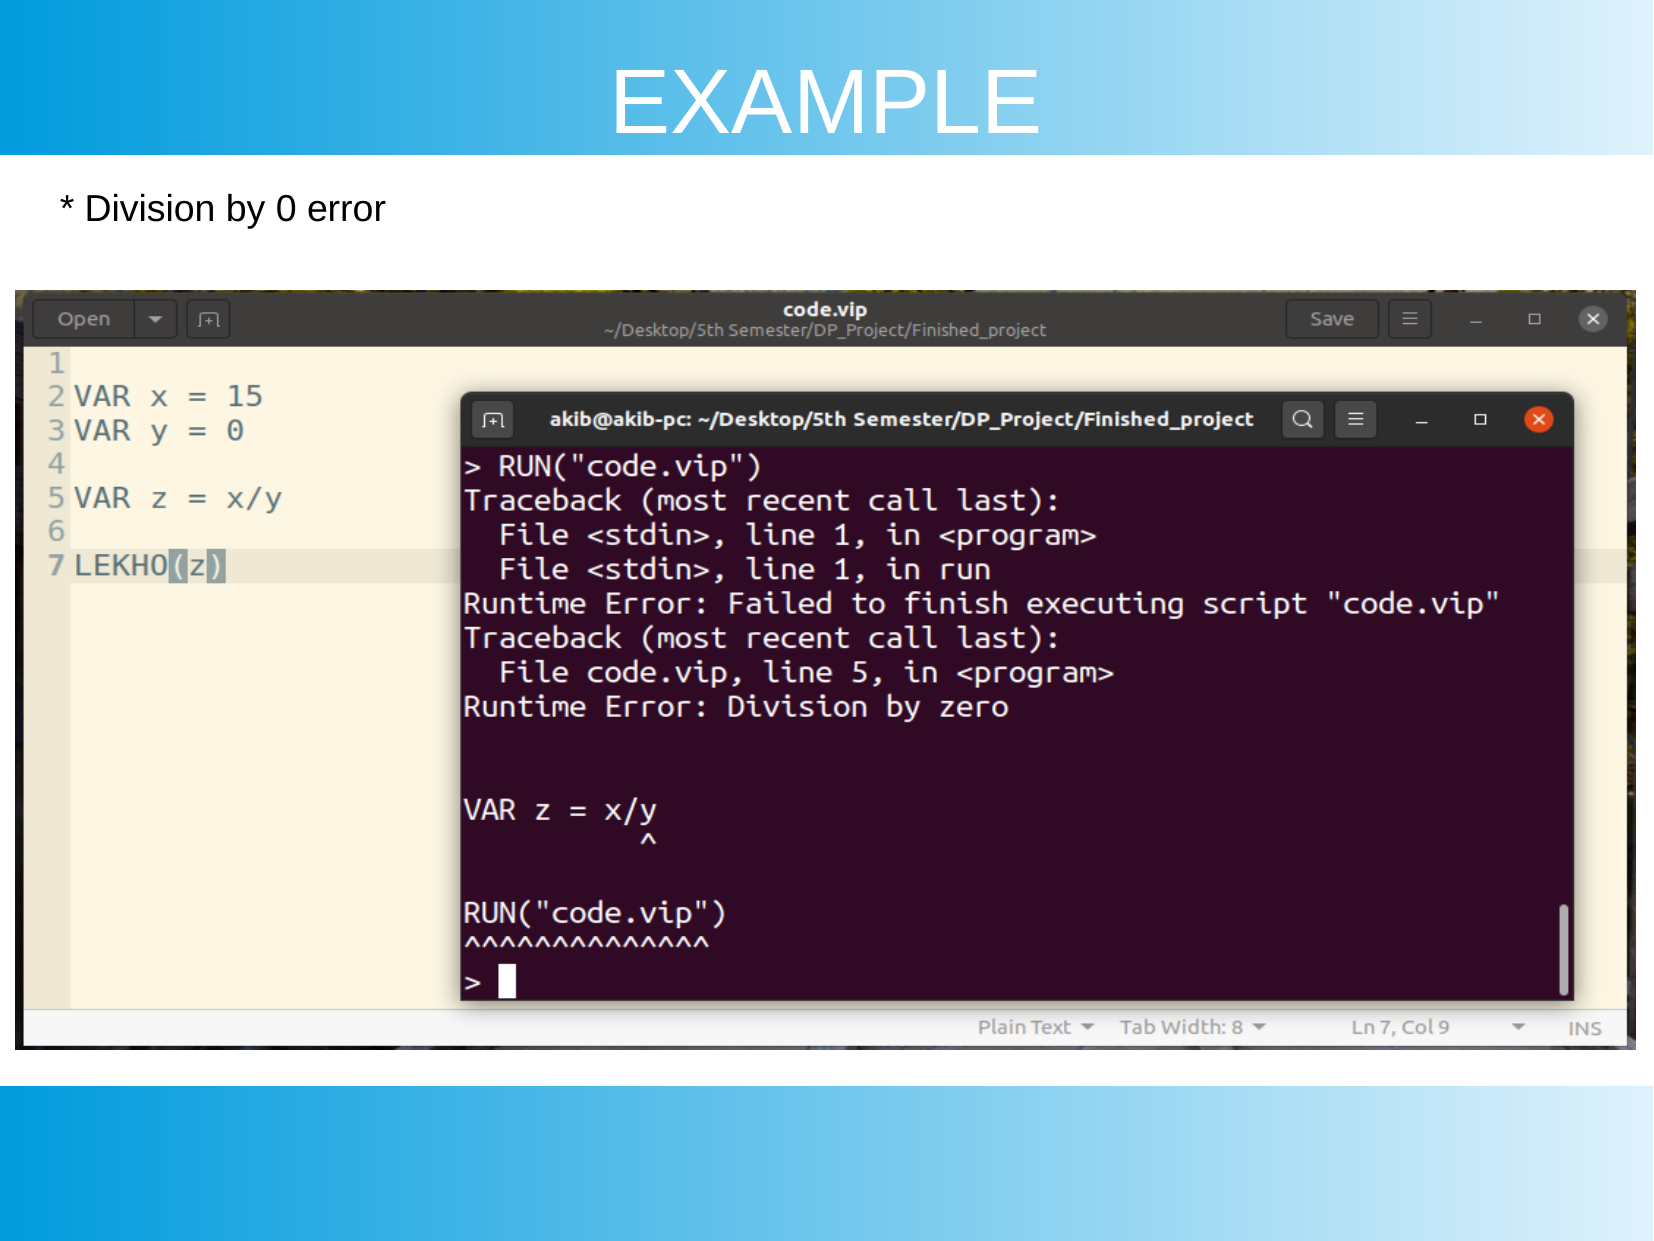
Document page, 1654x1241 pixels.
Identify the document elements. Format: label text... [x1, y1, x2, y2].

title EXAMPLE [82, 49, 1571, 155]
picture [15, 290, 1636, 1051]
text_box * Division by 0 error [45, 180, 1231, 237]
